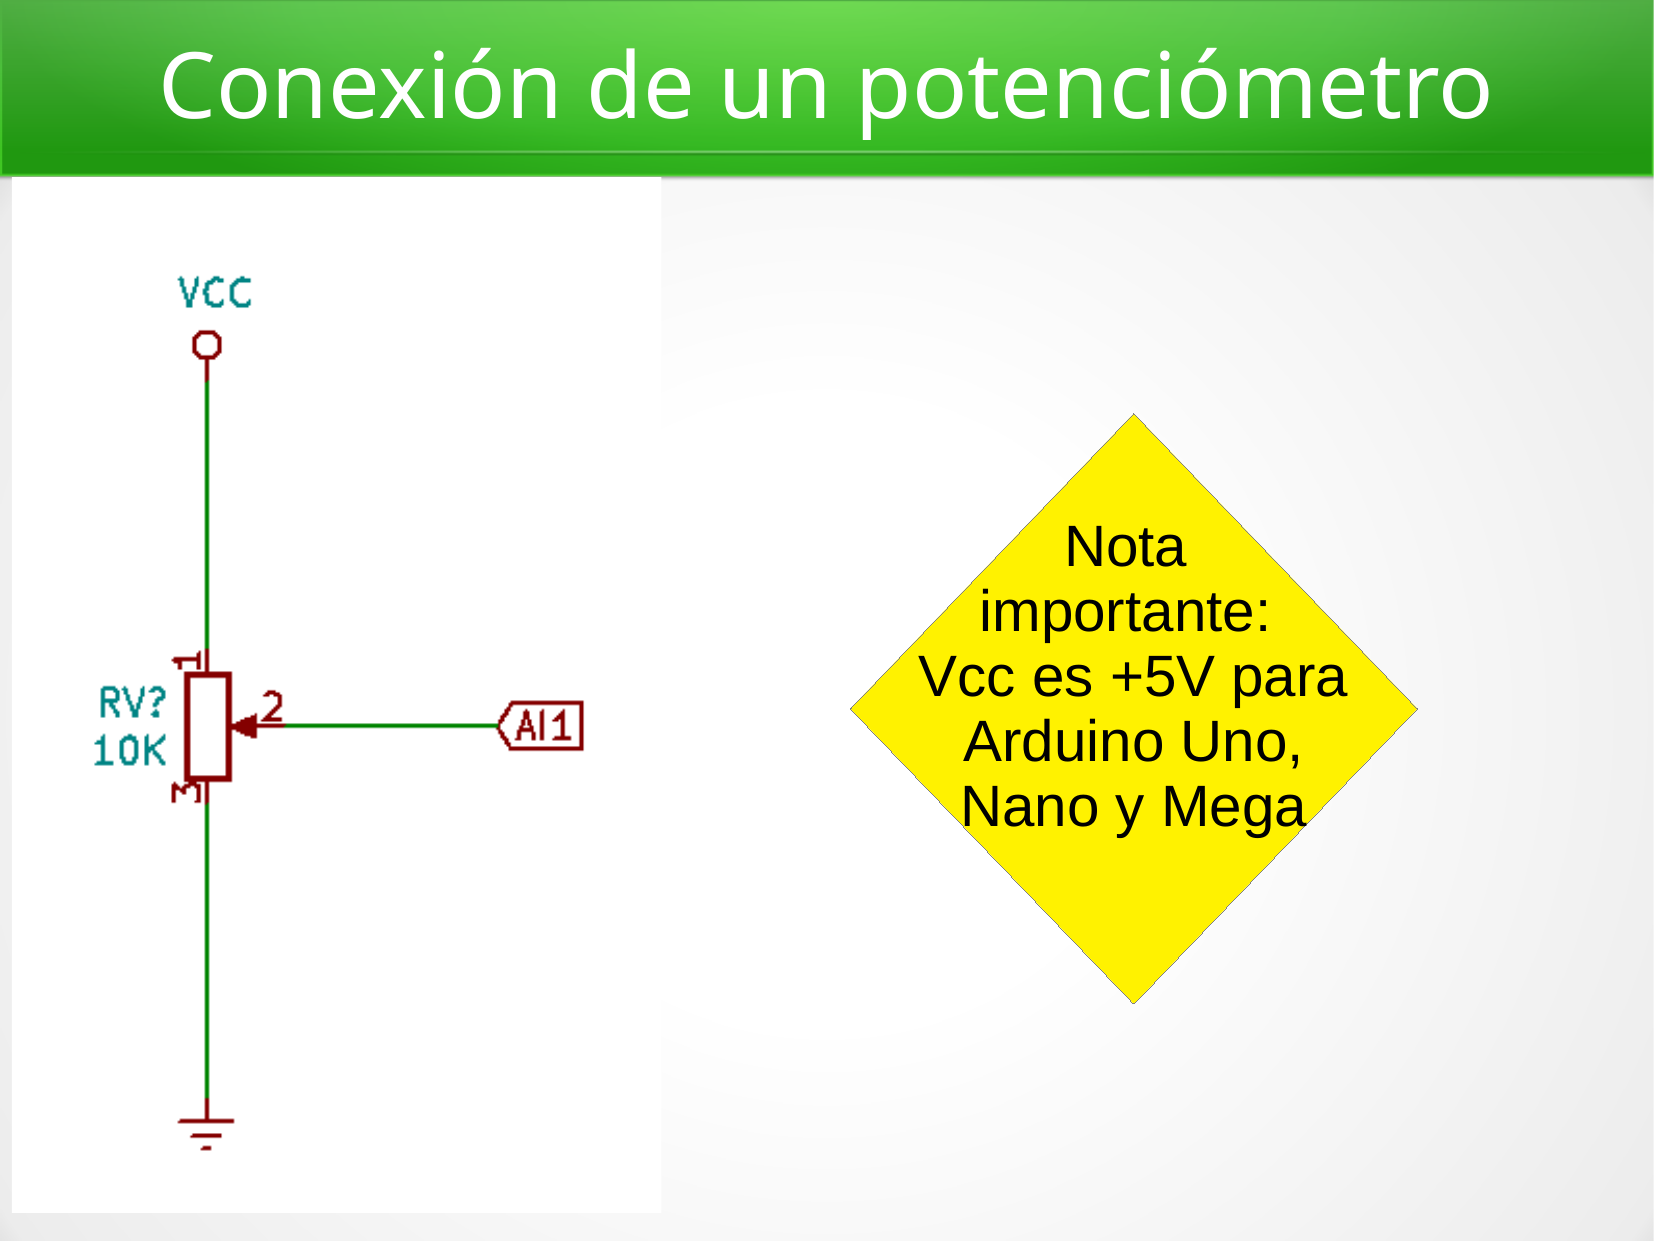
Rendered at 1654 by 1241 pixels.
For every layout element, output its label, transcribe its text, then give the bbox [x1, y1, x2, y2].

picture [0, 0, 1654, 1241]
title Conexión de un potenciómetro [82, 11, 1571, 154]
text_box Nota importante: Vcc es +5V para Arduino Uno, Nano y Mega [850, 413, 1418, 1004]
